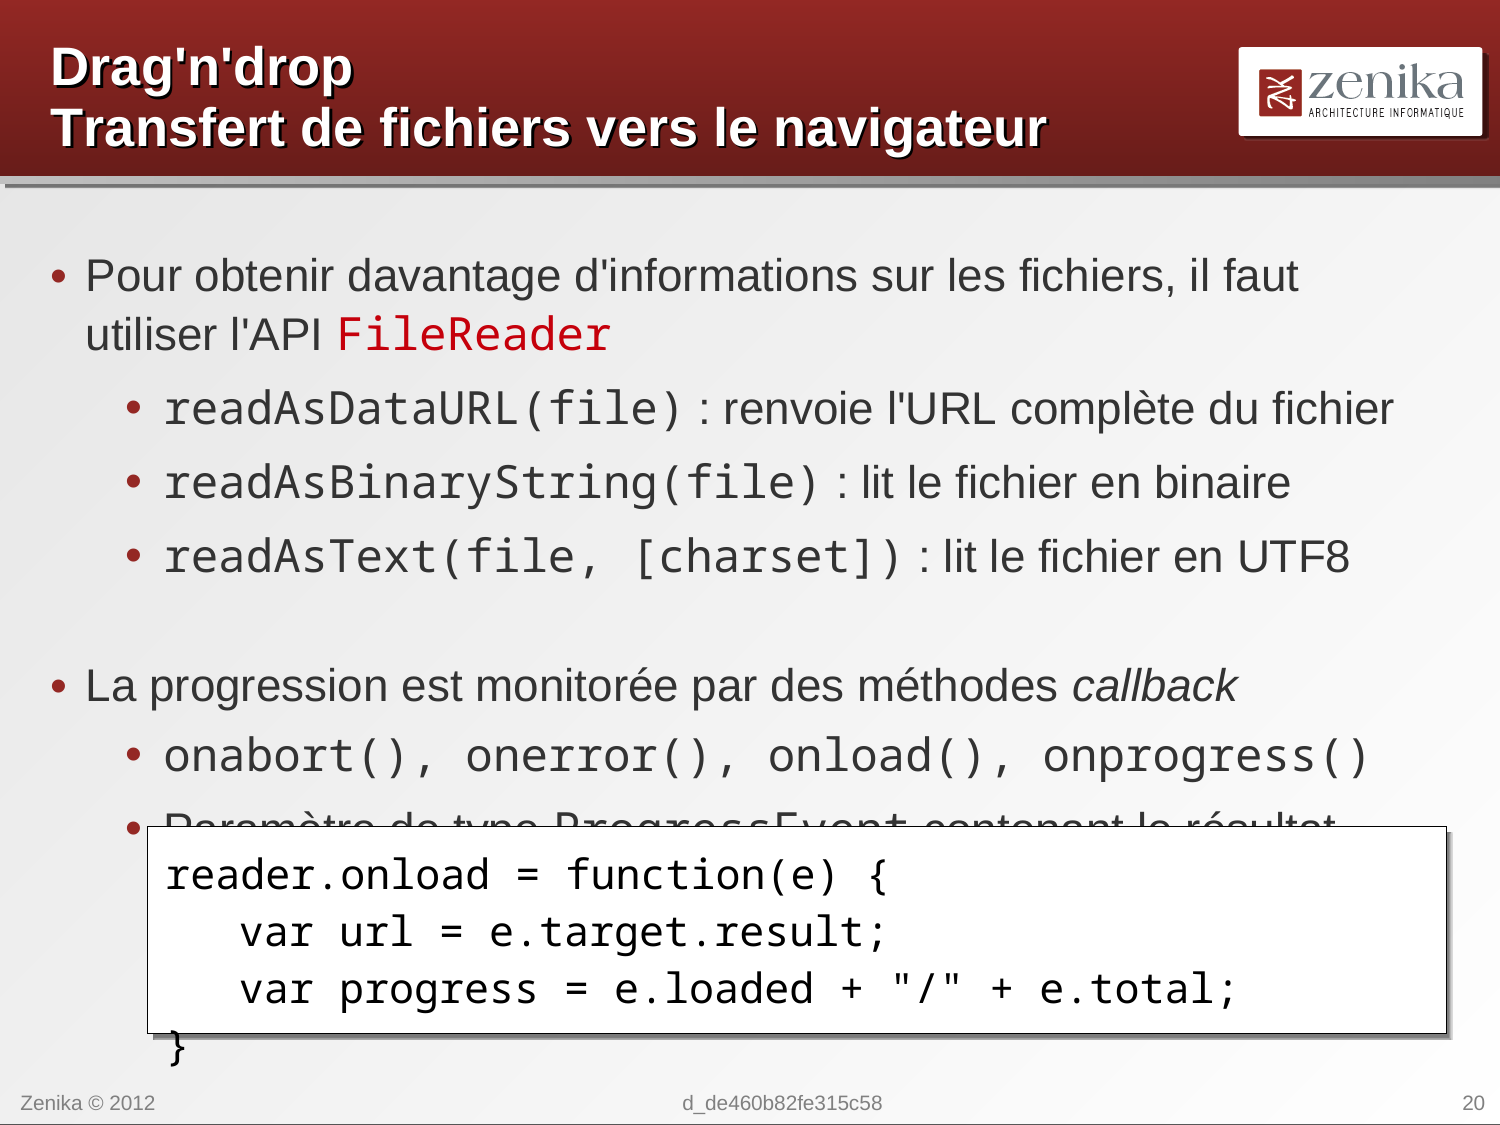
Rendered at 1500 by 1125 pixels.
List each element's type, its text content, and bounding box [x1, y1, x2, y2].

title Drag'n'drop Transfert de fichiers vers le navigateur [50, 15, 1206, 180]
list Pour obtenir davantage d'informations sur les fichiers, il faut utiliser l'API FileReader readAsDataURL(file) : renvoie l'URL complète du fichier readAsBinaryString(file) : lit le fichier en binaire readAsText(file, [charset]) : lit le fichier en UTF8 La progression est monitorée par des méthodes callback onabort(), onerror(), onload(), onprogress() Paramètre de type ProgressEvent contenant le résultat [50, 249, 1435, 1079]
picture [1257, 58, 1464, 125]
text_box reader.onload = function(e) { var url = e.target.result; var progress = e.loaded + "/" + e.total; } [147, 826, 1447, 1034]
